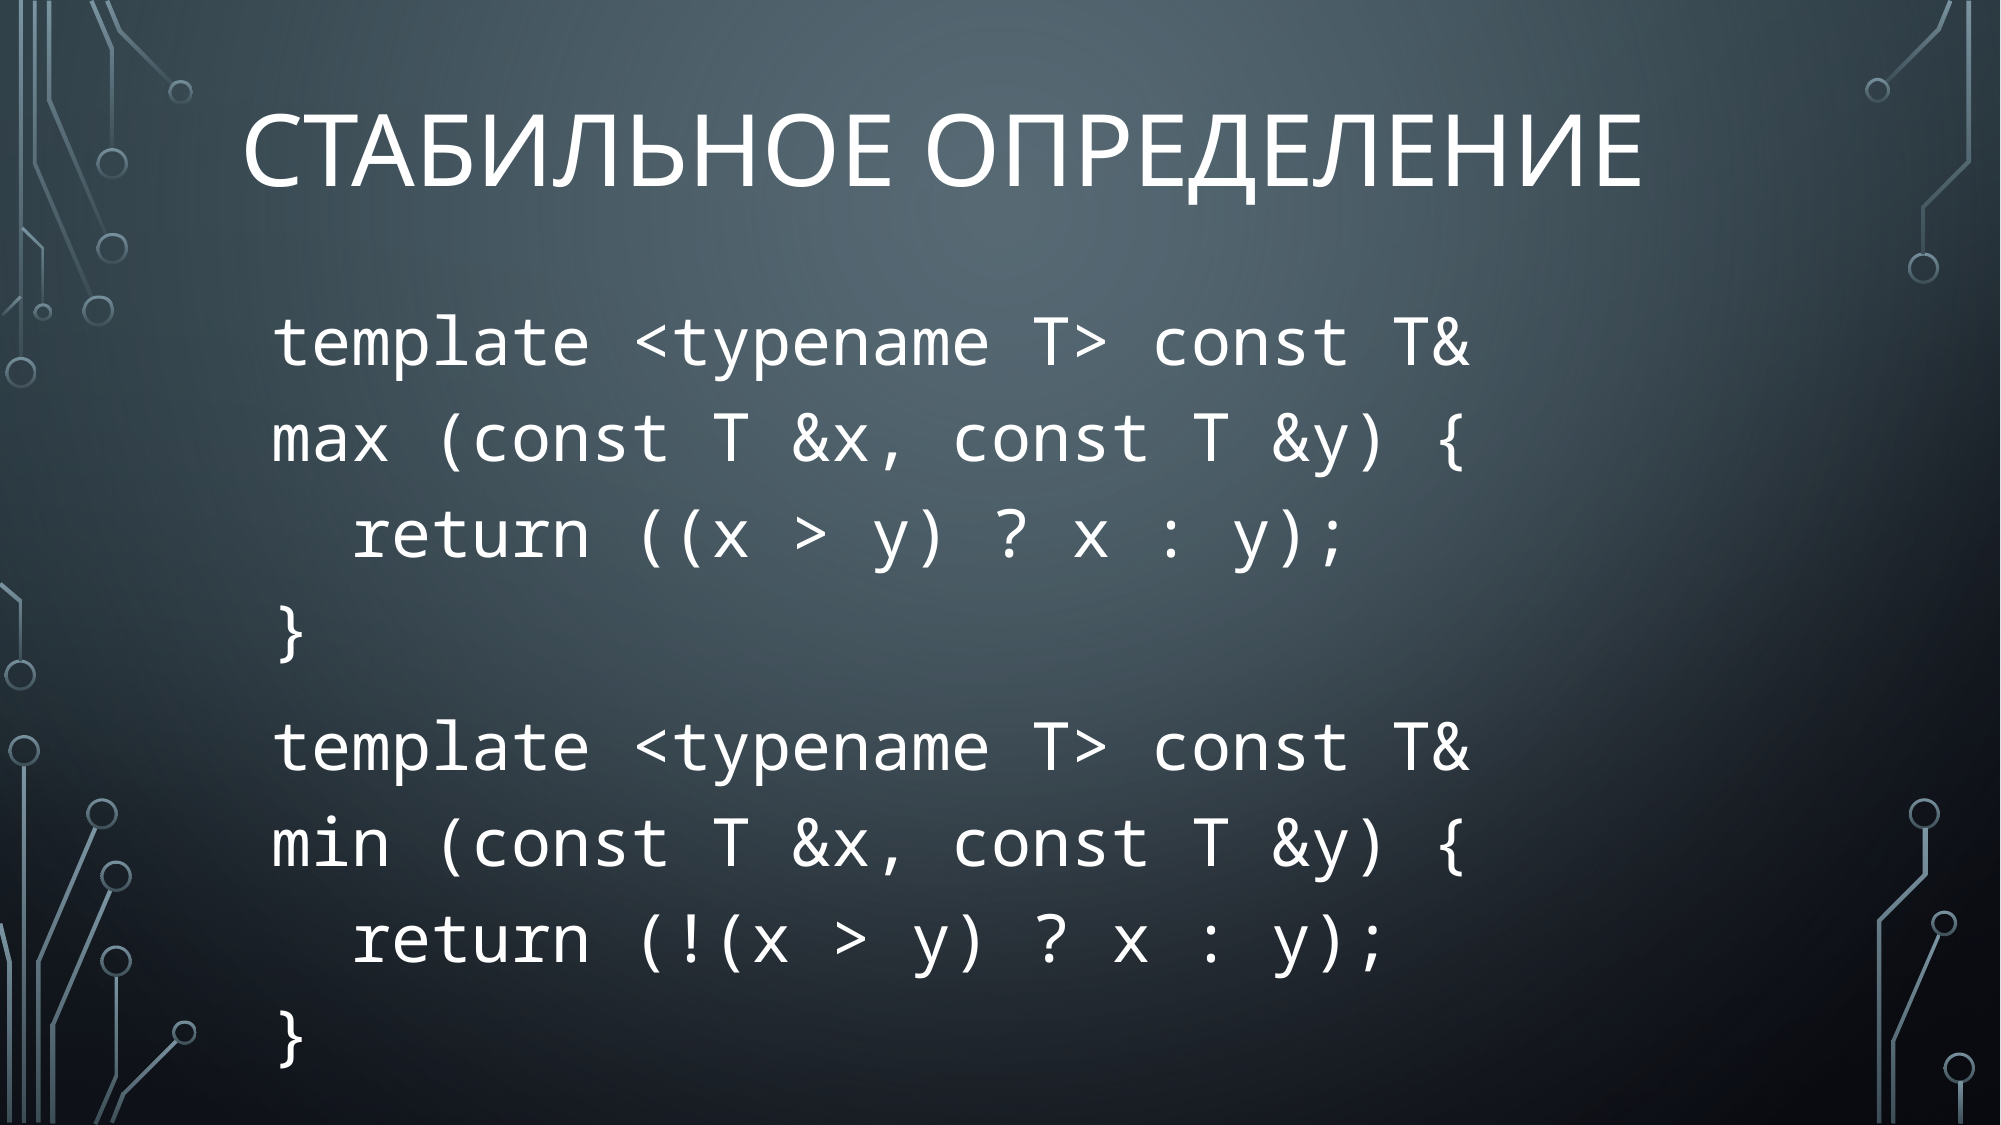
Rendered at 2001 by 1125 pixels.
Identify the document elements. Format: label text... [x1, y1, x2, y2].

title стабильное определение [225, 32, 1853, 276]
list template <typename T> const T& max (const T &x, const T &y) { return ((x > y) ? x : y); } template <typename T> const T& min (const T &x, const T &y) { return (!(x > y) ? x : y); } [256, 275, 1679, 1082]
